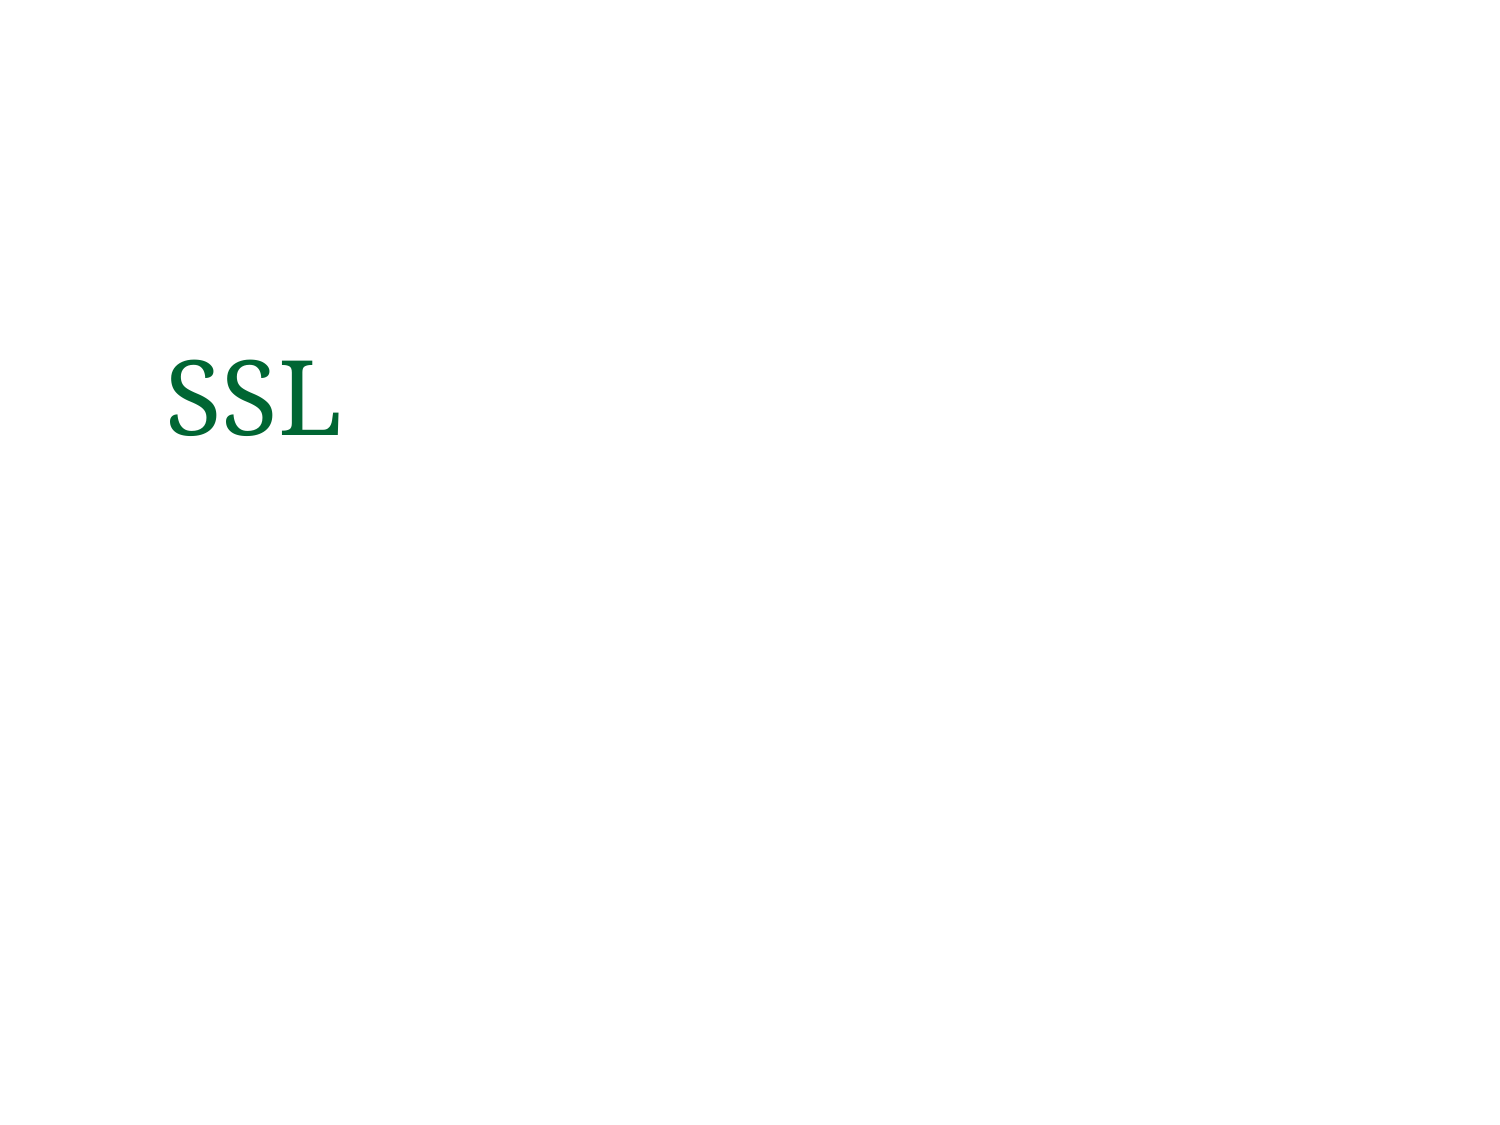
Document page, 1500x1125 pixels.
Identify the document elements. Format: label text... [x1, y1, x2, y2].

title SSL [150, 249, 1401, 538]
